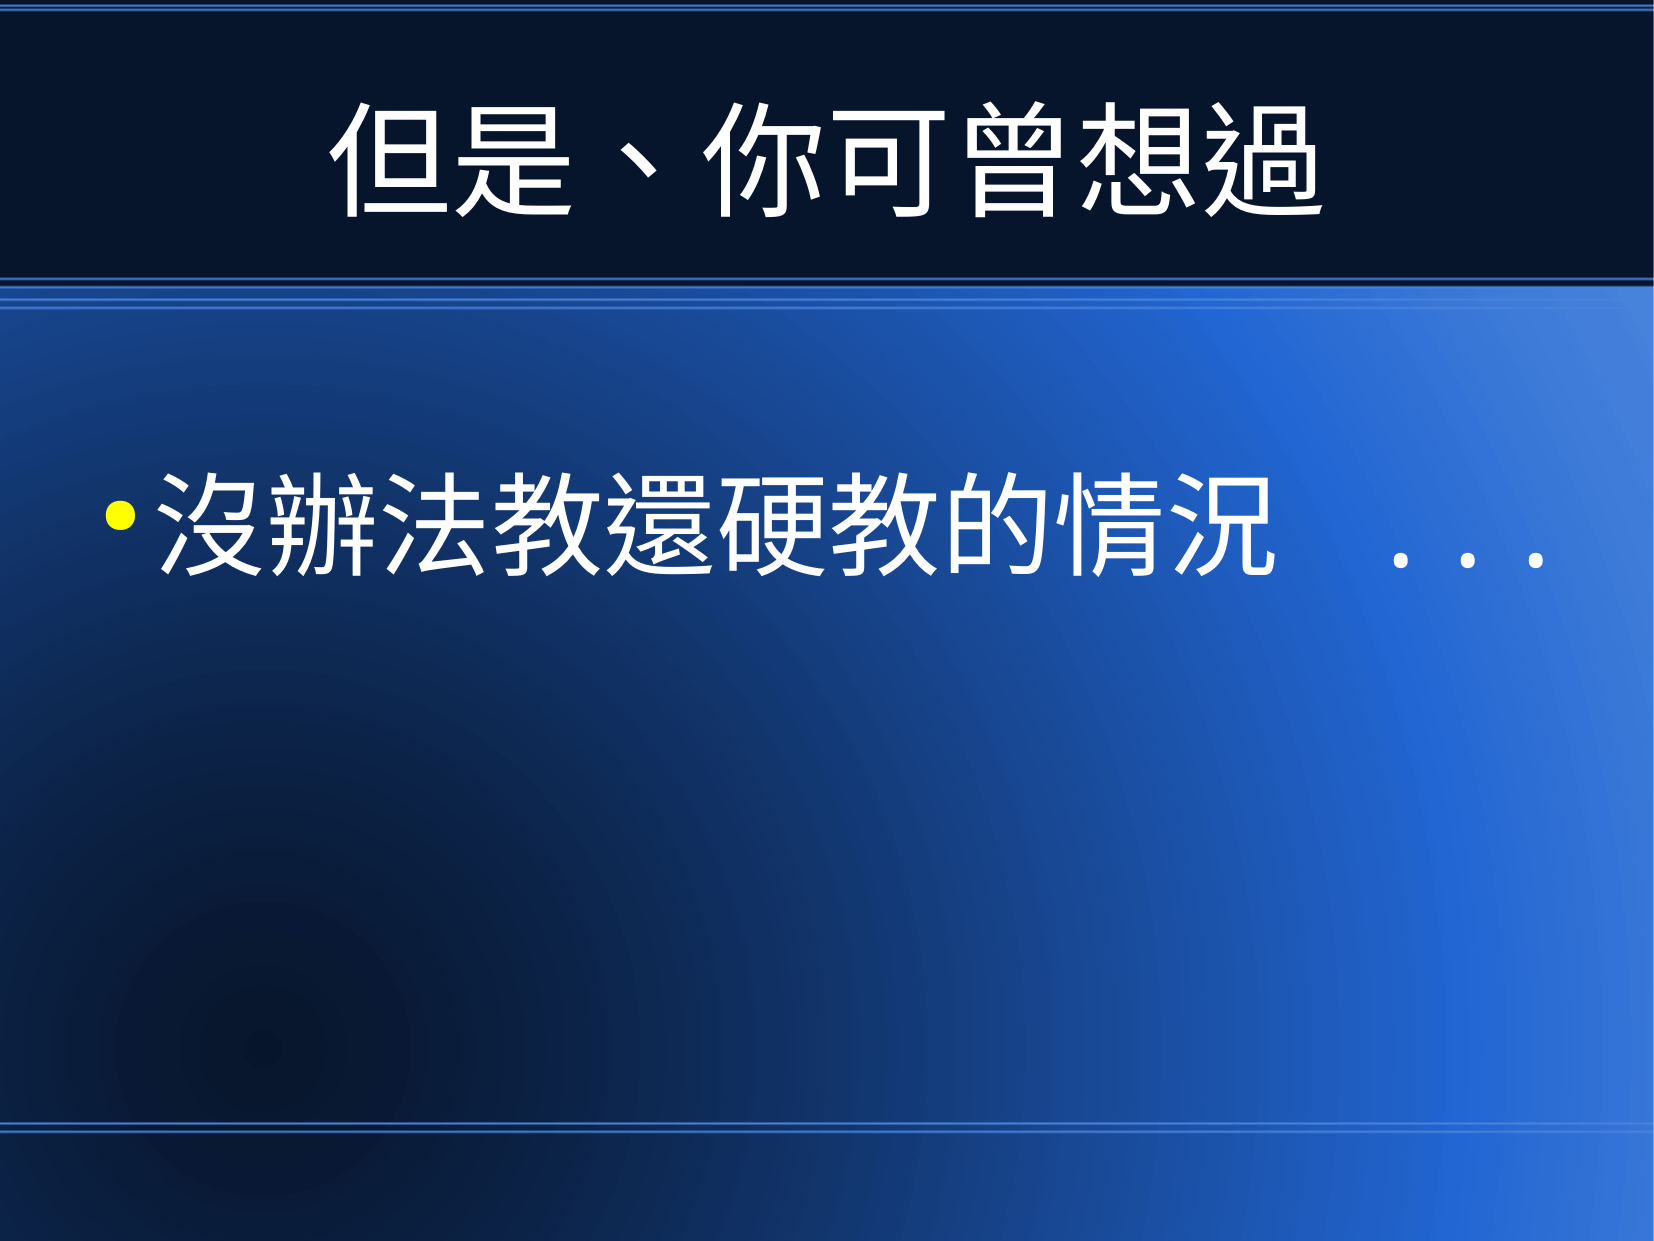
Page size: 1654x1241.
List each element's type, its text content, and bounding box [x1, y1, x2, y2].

title 但是、你可曾想過 [82, 49, 1571, 257]
list 沒辦法教還硬教的情況 ... [82, 355, 1571, 1241]
picture [0, 0, 1654, 1241]
